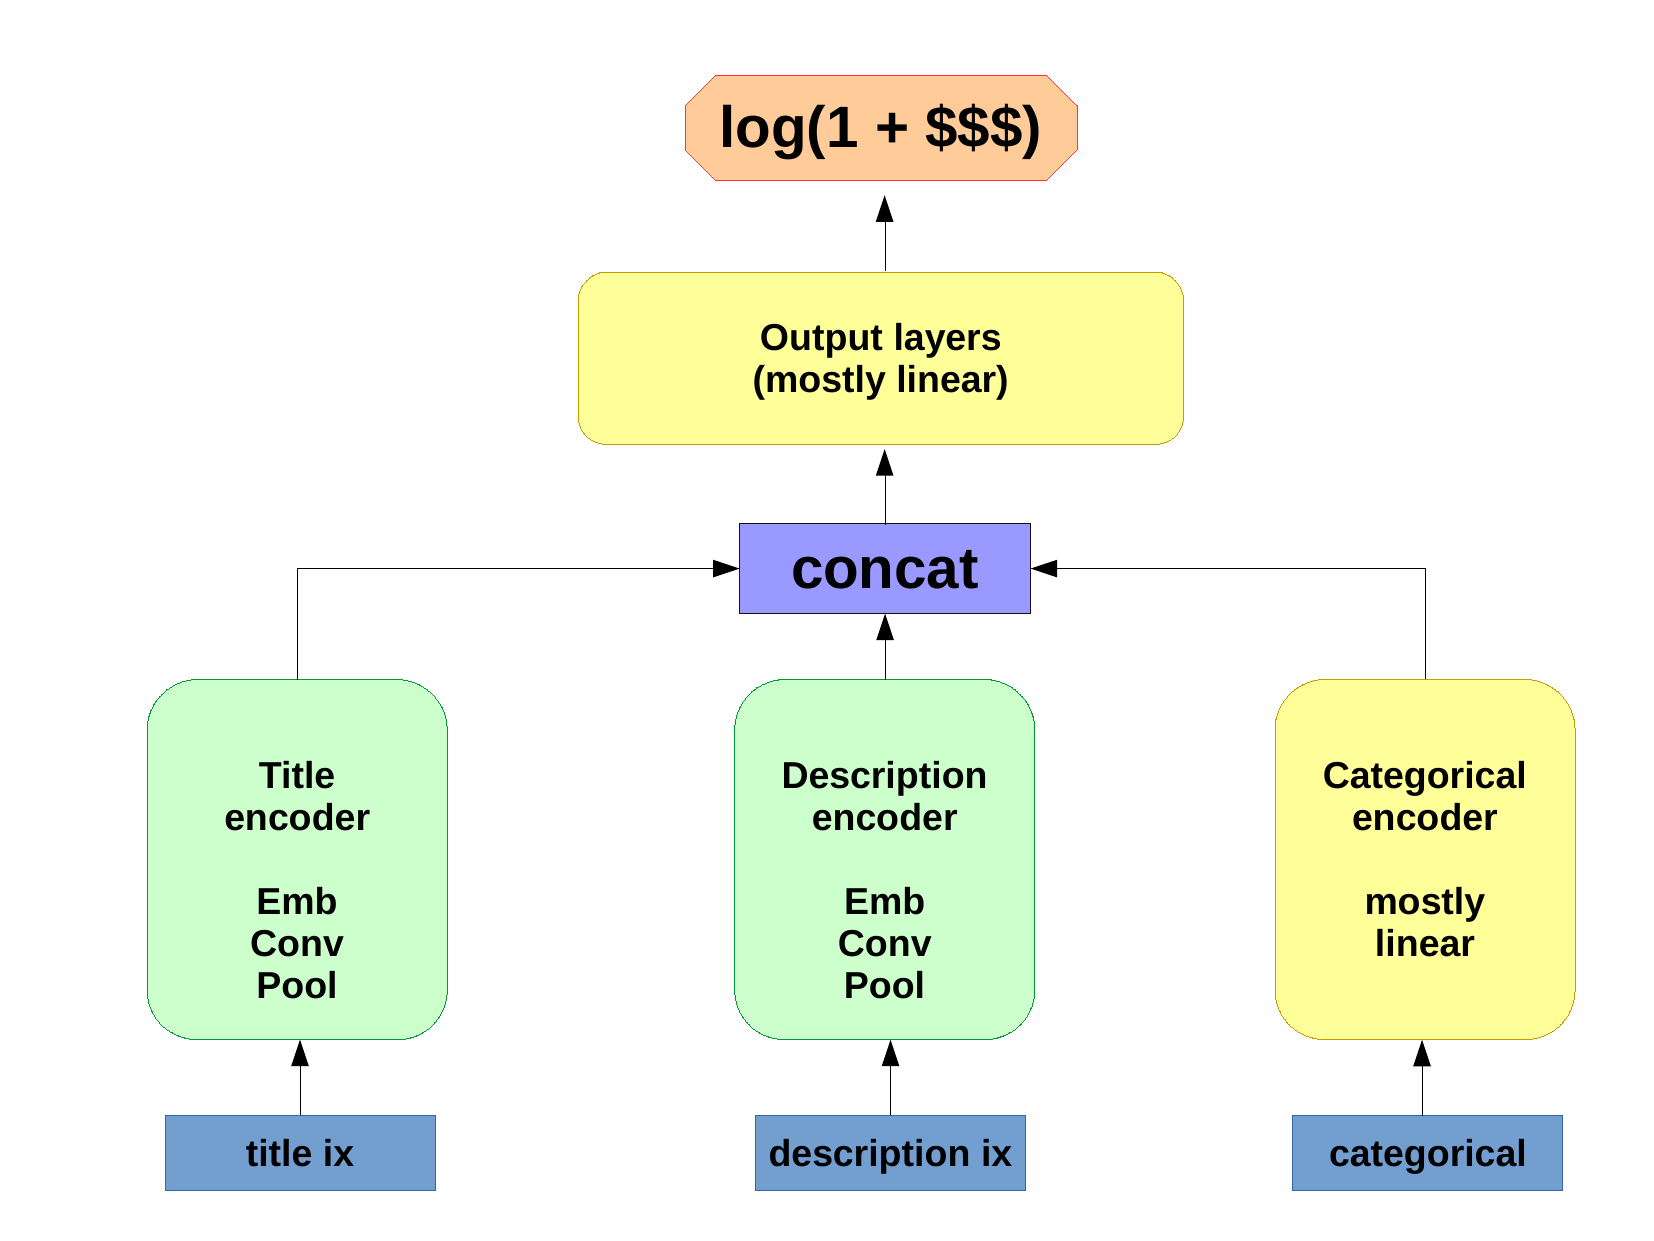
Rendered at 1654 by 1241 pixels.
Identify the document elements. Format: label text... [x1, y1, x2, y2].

text_box log(1 + $$$) [685, 75, 1078, 181]
text_box Categorical encoder mostly linear [1275, 679, 1576, 1040]
text_box Description encoder Emb Conv Pool [734, 679, 1035, 1040]
text_box Title encoder Emb Conv Pool [147, 679, 448, 1040]
text_box concat [739, 523, 1031, 614]
text_box title ix [165, 1115, 436, 1191]
text_box categorical [1292, 1115, 1563, 1191]
text_box description ix [755, 1115, 1026, 1191]
text_box Output layers (mostly linear) [578, 272, 1184, 445]
